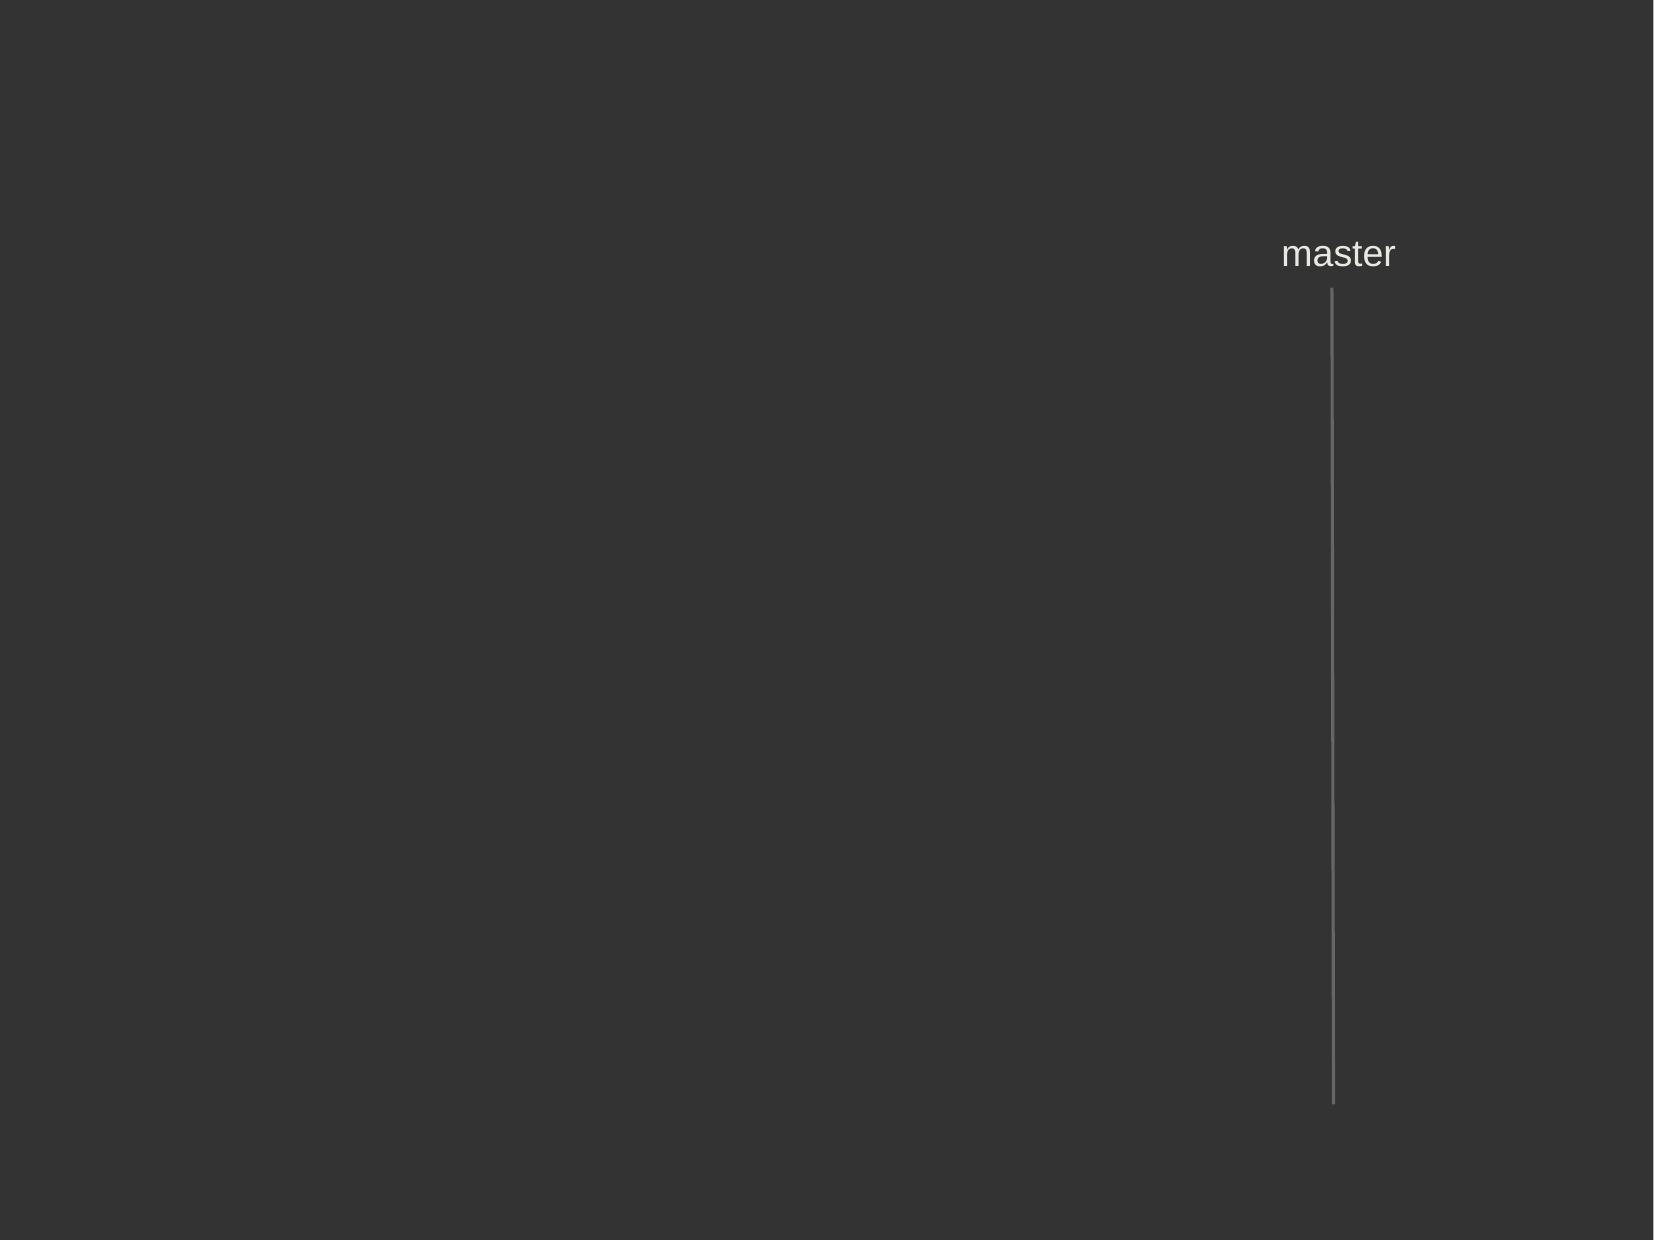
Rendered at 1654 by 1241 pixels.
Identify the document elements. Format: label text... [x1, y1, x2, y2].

text_box master [1230, 213, 1447, 288]
